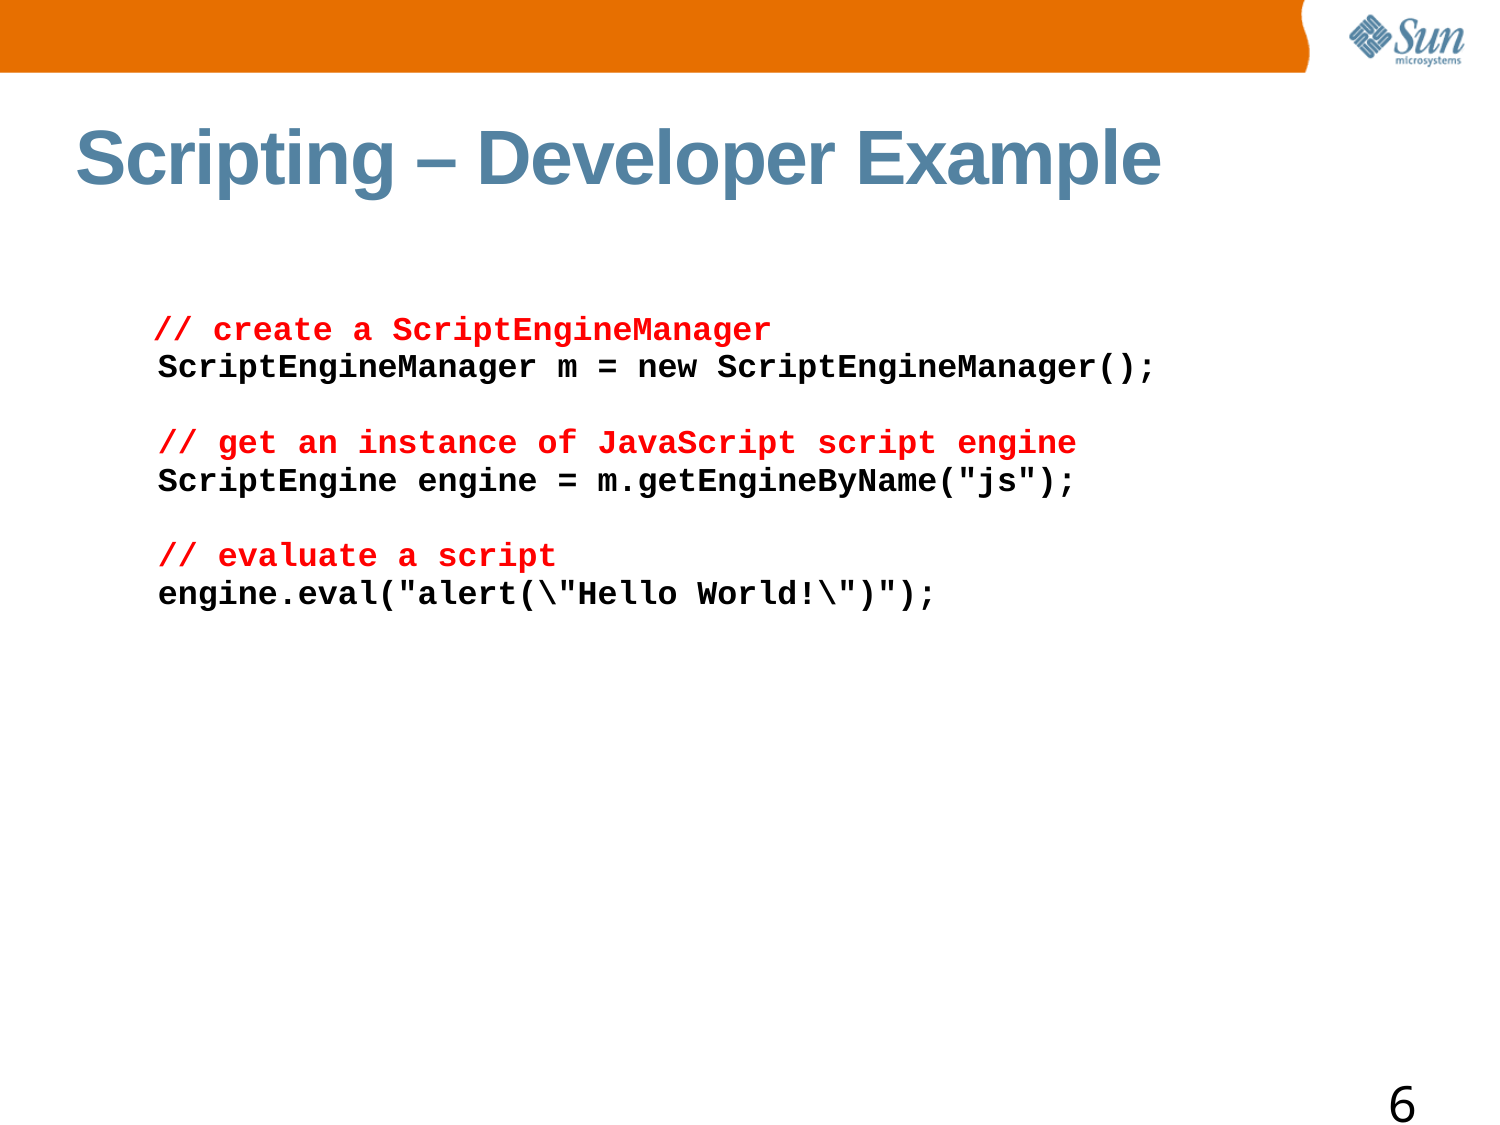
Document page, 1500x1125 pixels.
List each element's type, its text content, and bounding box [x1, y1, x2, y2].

title Scripting – Developer Example [75, 122, 1438, 228]
text_box // create a ScriptEngineManager ScriptEngineManager m = new ScriptEngineManager(); // get an instance of JavaScript script engine ScriptEngine engine = m.getEngineByName("js"); // evaluate a script engine.eval("alert(\"Hello World!\")"); [77, 312, 1392, 651]
picture [0, 0, 1500, 75]
